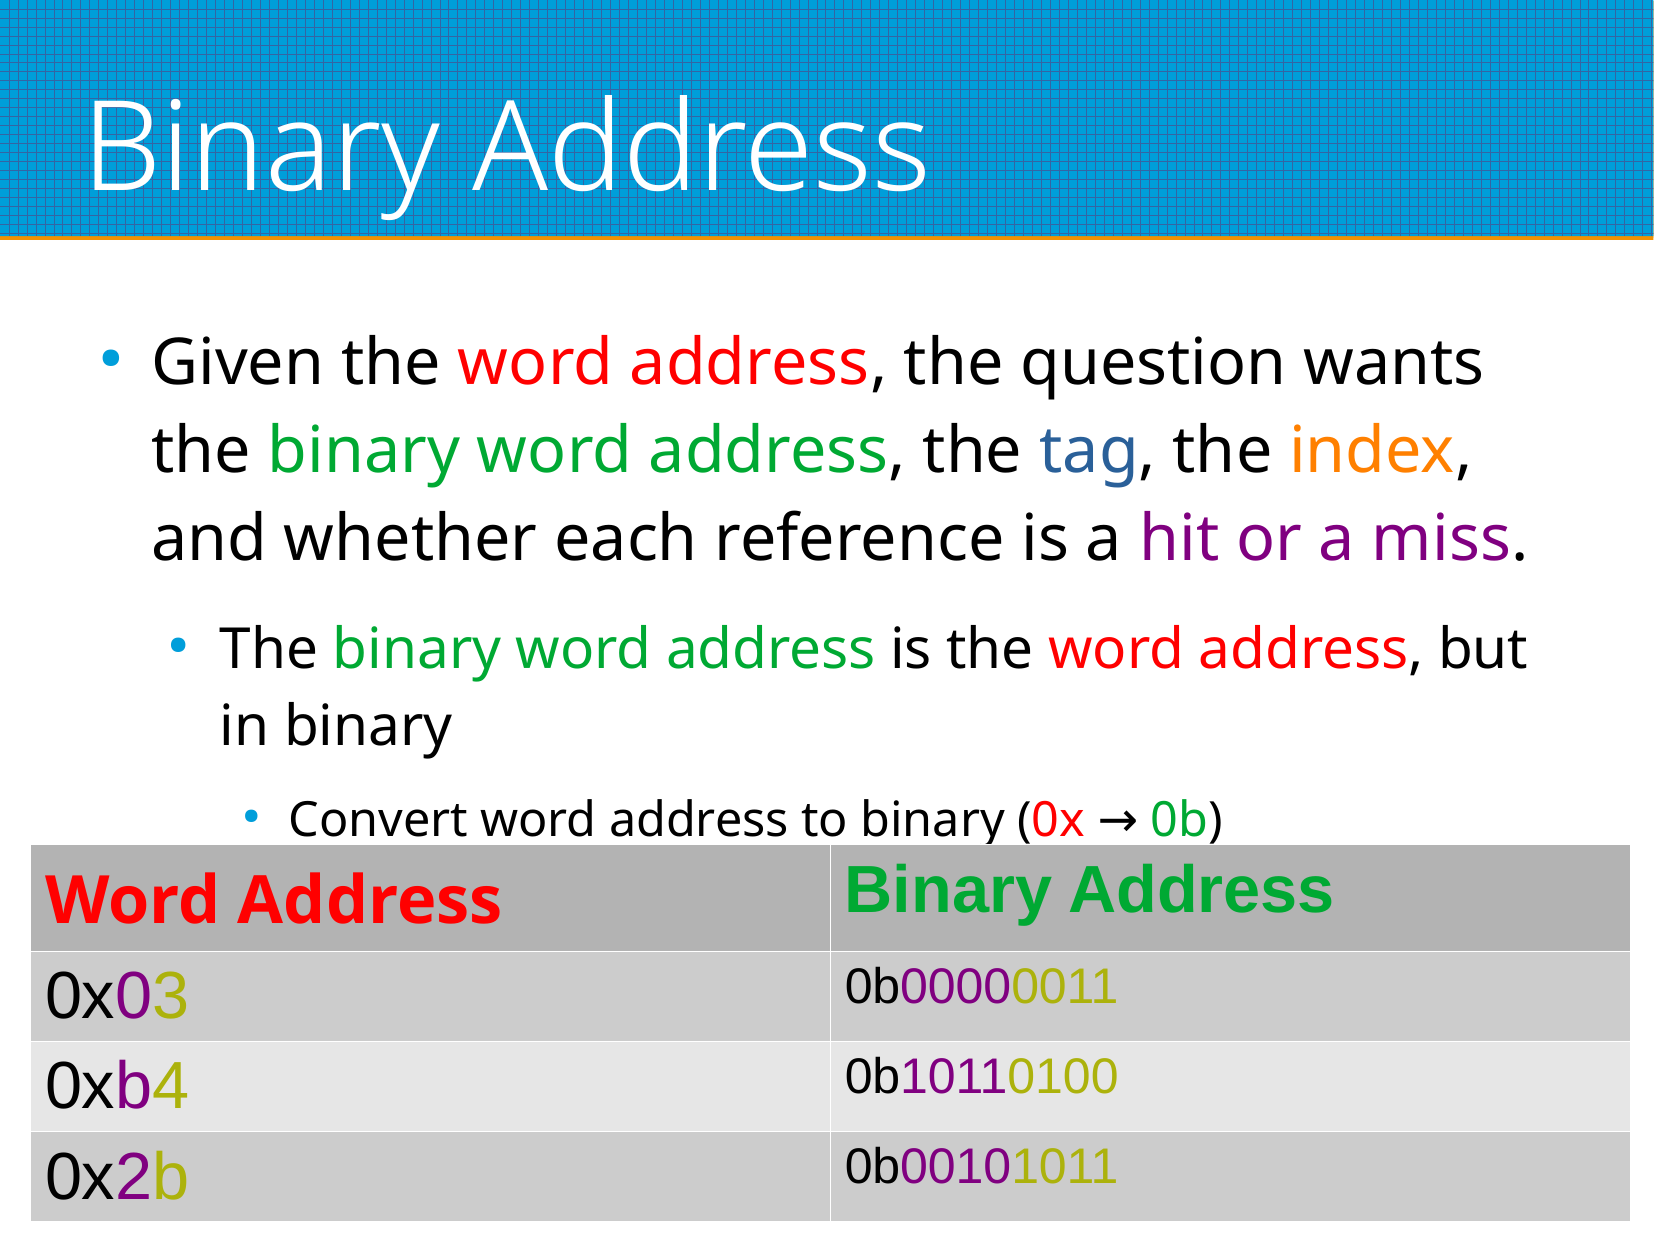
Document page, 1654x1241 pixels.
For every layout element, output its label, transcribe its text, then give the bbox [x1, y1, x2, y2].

table_cell 0xb4 [31, 1042, 830, 1131]
list Given the word address, the question wants the binary word address, the tag, the index, and whether each reference is a hit or a miss. The binary word address is the word address, but in binary Convert word address to binary (0x → 0b) [82, 314, 1563, 844]
table_cell 0b10110100 [831, 1042, 1630, 1131]
title Binary Address [82, 19, 1571, 227]
table_cell 0x03 [31, 952, 830, 1041]
table_cell 0b00000011 [831, 952, 1630, 1041]
table_header Binary Address [831, 845, 1630, 951]
table_header Word Address [31, 845, 830, 951]
table_cell 0x2b [31, 1132, 830, 1221]
table_cell 0b00101011 [831, 1132, 1630, 1221]
